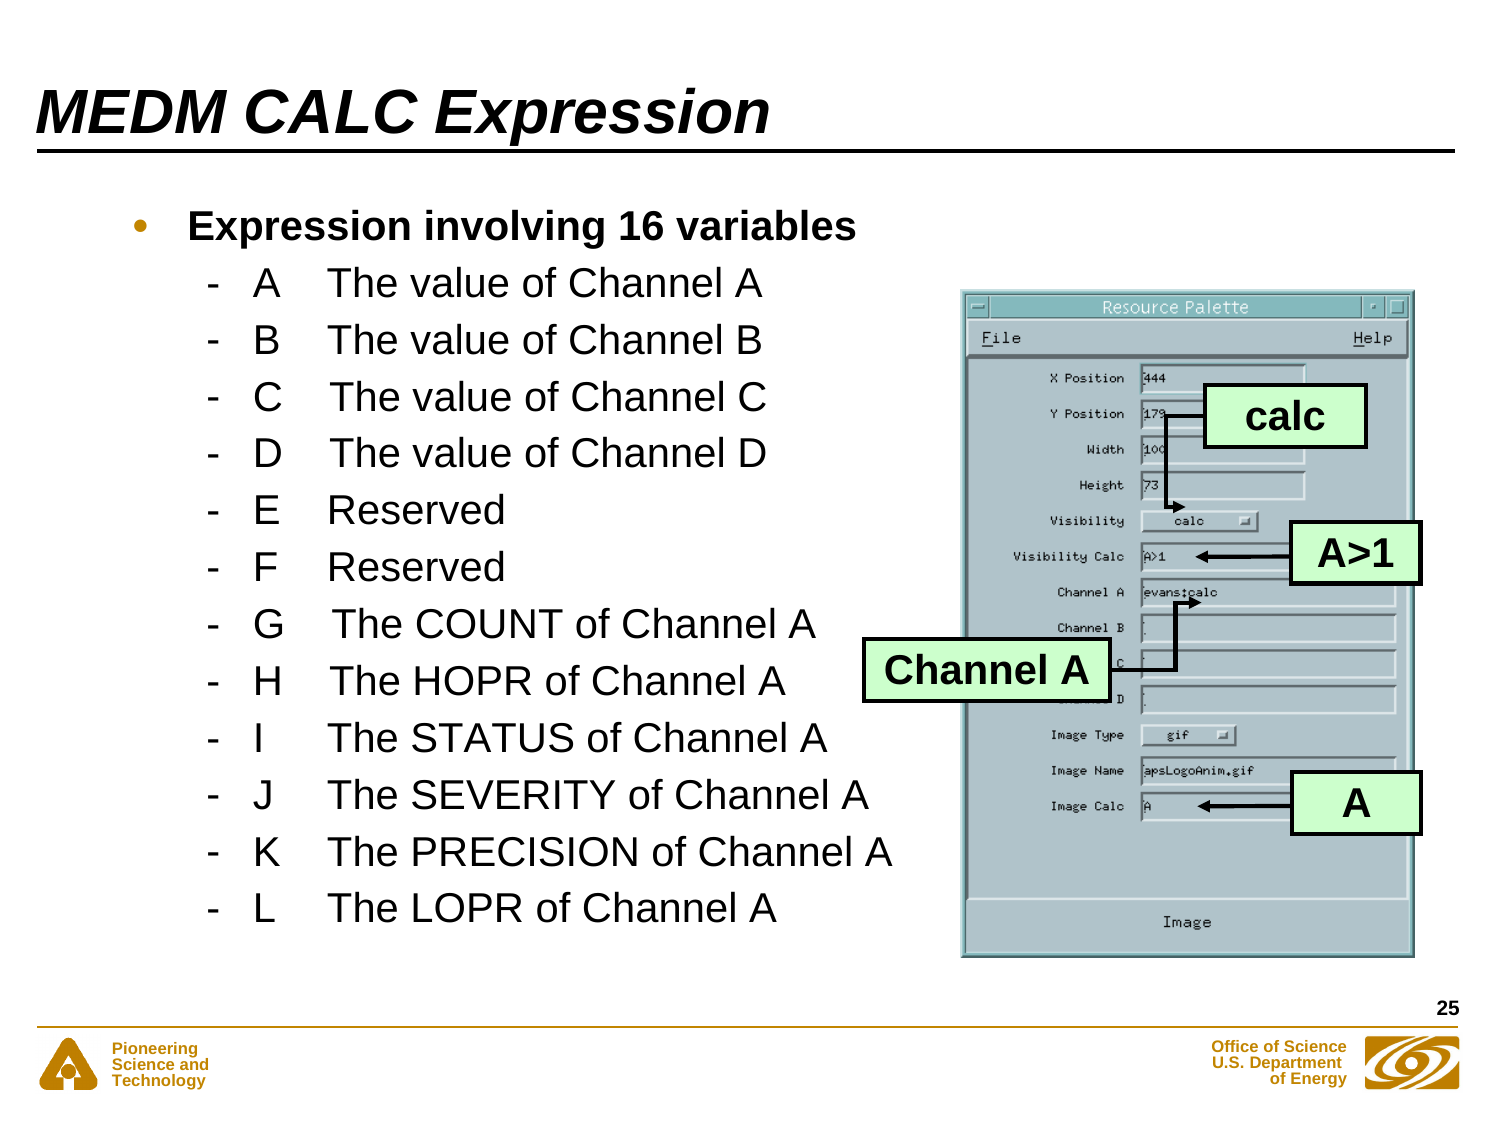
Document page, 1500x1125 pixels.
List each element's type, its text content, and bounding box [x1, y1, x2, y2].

picture [960, 289, 1415, 958]
text_box Channel A [864, 639, 1111, 702]
list Expression involving 16 variables A The value of Channel A B The value of Channel B C The value of Channel C D The value of Channel D E Reserved F Reserved G The COUNT of Channel A H The HOPR of Channel A I The STATUS of Channel A J The SEVERITY of Channel A K The PRECISION of Channel A L The LOPR of Channel A [116, 195, 1461, 979]
picture [35, 1034, 101, 1094]
text_box A>1 [1291, 521, 1421, 584]
text_box calc [1205, 385, 1366, 448]
text_box A [1292, 771, 1422, 834]
picture [1362, 1032, 1463, 1093]
title MEDM CALC Expression [21, 75, 1459, 154]
